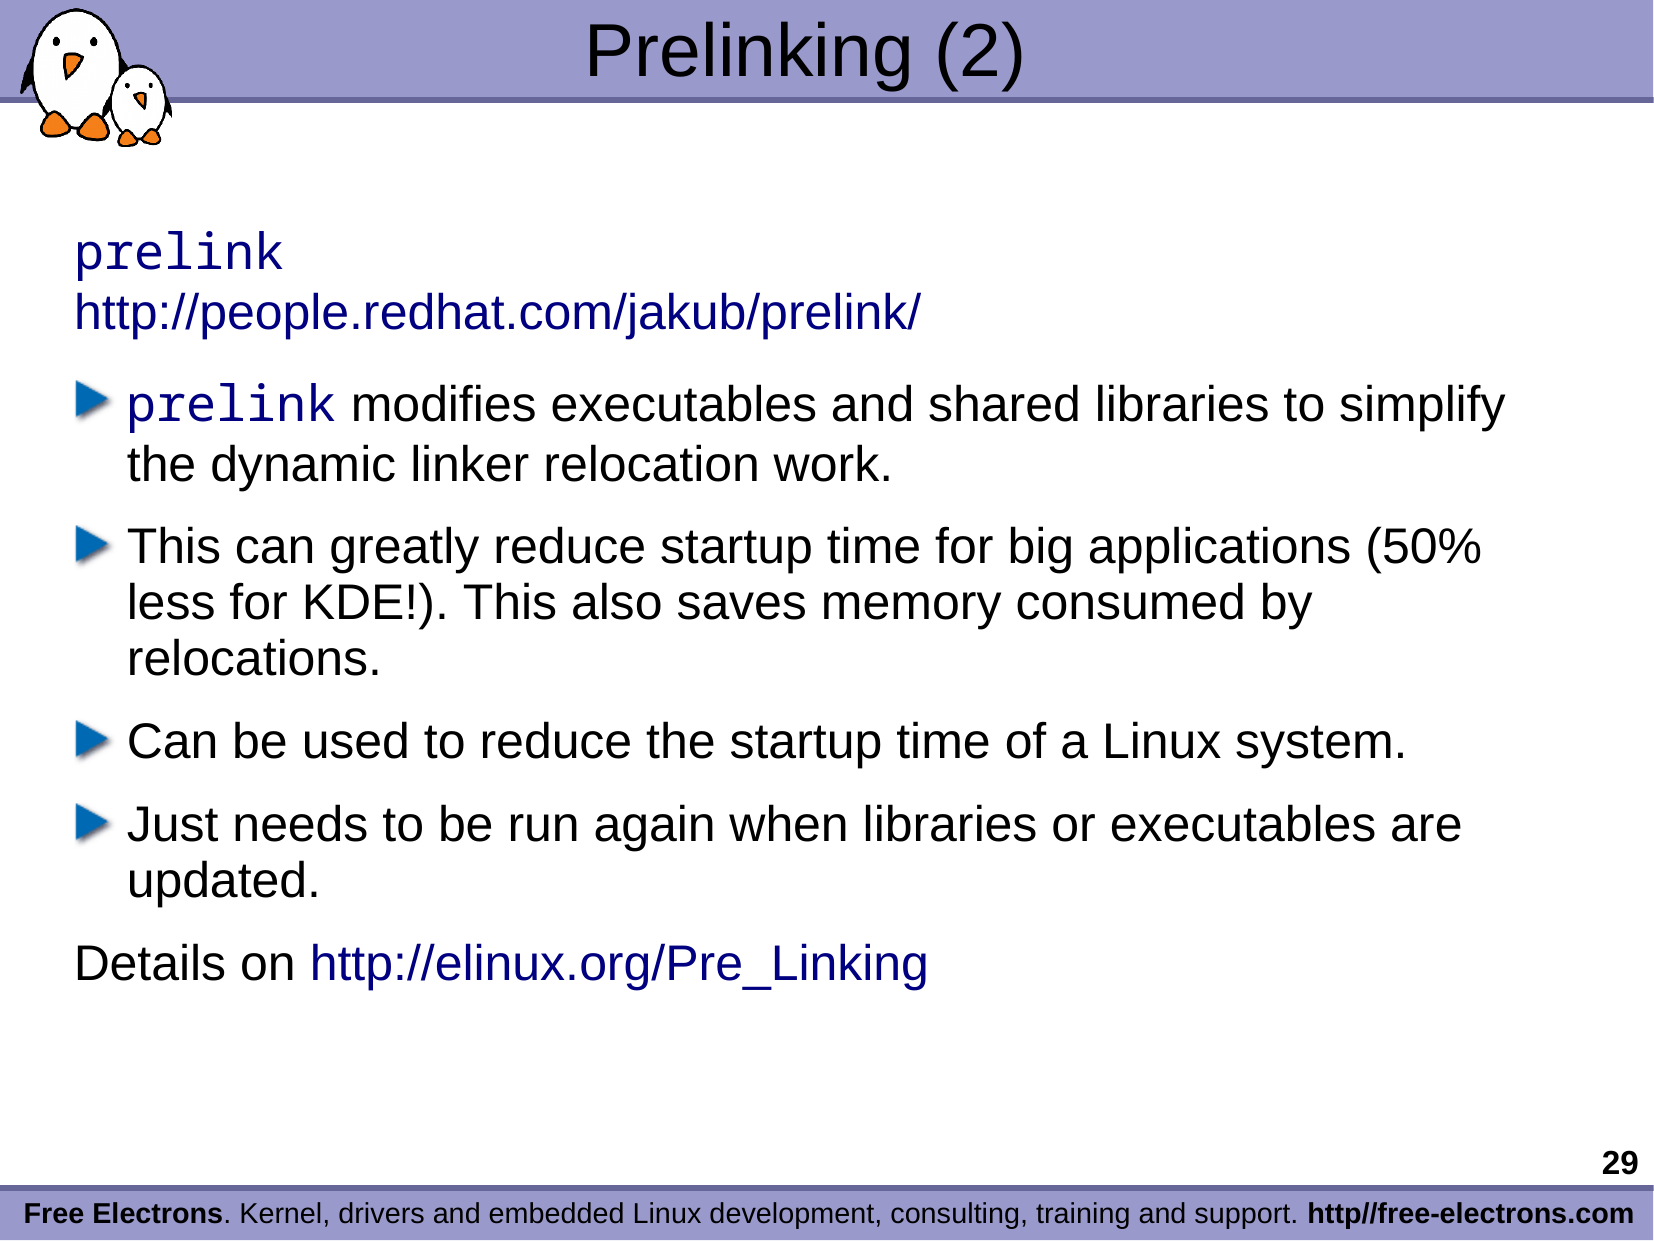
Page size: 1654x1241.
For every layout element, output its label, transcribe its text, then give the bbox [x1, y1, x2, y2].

picture [20, 8, 172, 147]
list prelink http://people.redhat.com/jakub/prelink/ prelink modifies executables and shared libraries to simplify the dynamic linker relocation work. This can greatly reduce startup time for big applications (50% less for KDE!). This also saves memory consumed by relocations. Can be used to reduce the startup time of a Linux system. Just needs to be run again when libraries or executables are updated. Details on http://elinux.org/Pre_Linking [56, 216, 1580, 1066]
title Prelinking (2) [60, 0, 1551, 100]
